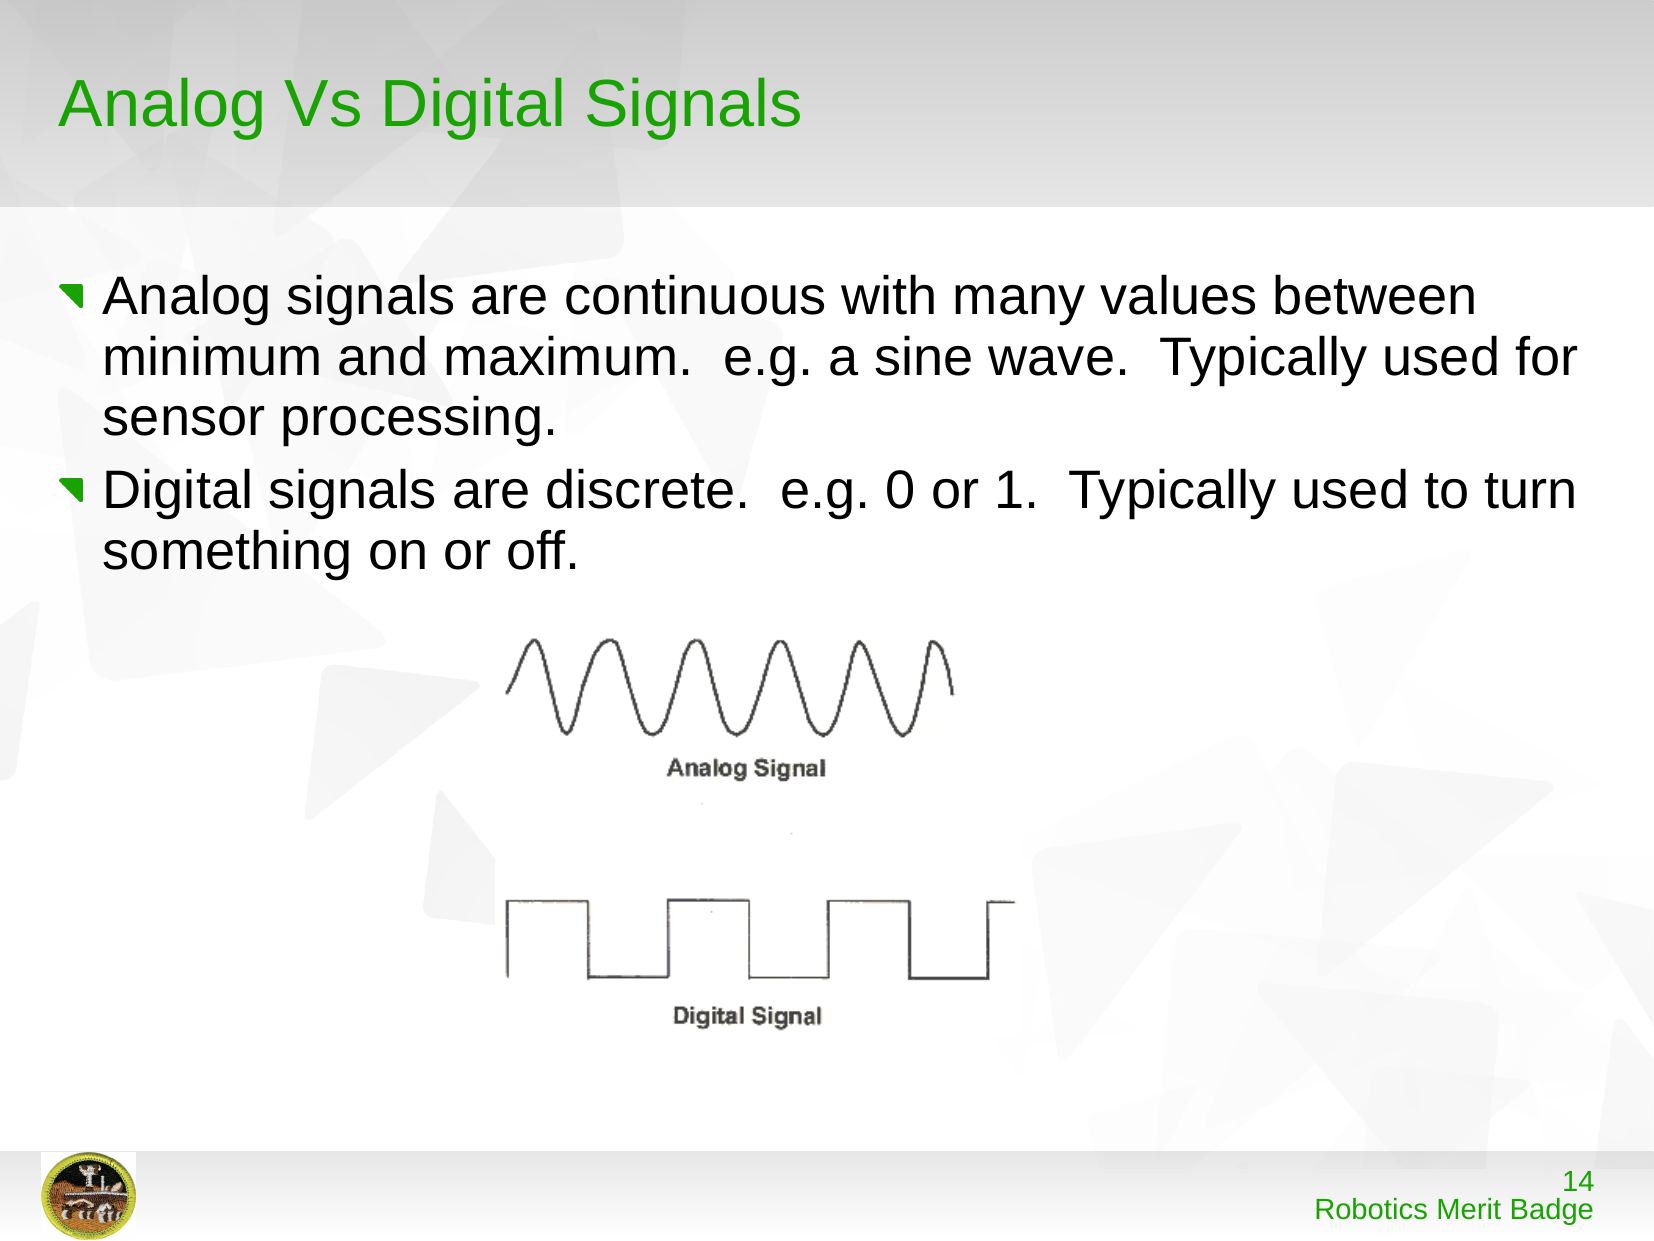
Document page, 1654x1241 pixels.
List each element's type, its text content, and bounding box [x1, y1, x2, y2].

picture [41, 1152, 136, 1240]
title Analog Vs Digital Signals [59, 29, 1595, 178]
picture [0, 0, 1654, 1169]
list Analog signals are continuous with many values between minimum and maximum. e.g. a sine wave. Typically used for sensor processing. Digital signals are discrete. e.g. 0 or 1. Typically used to turn something on or off. [59, 265, 1595, 740]
